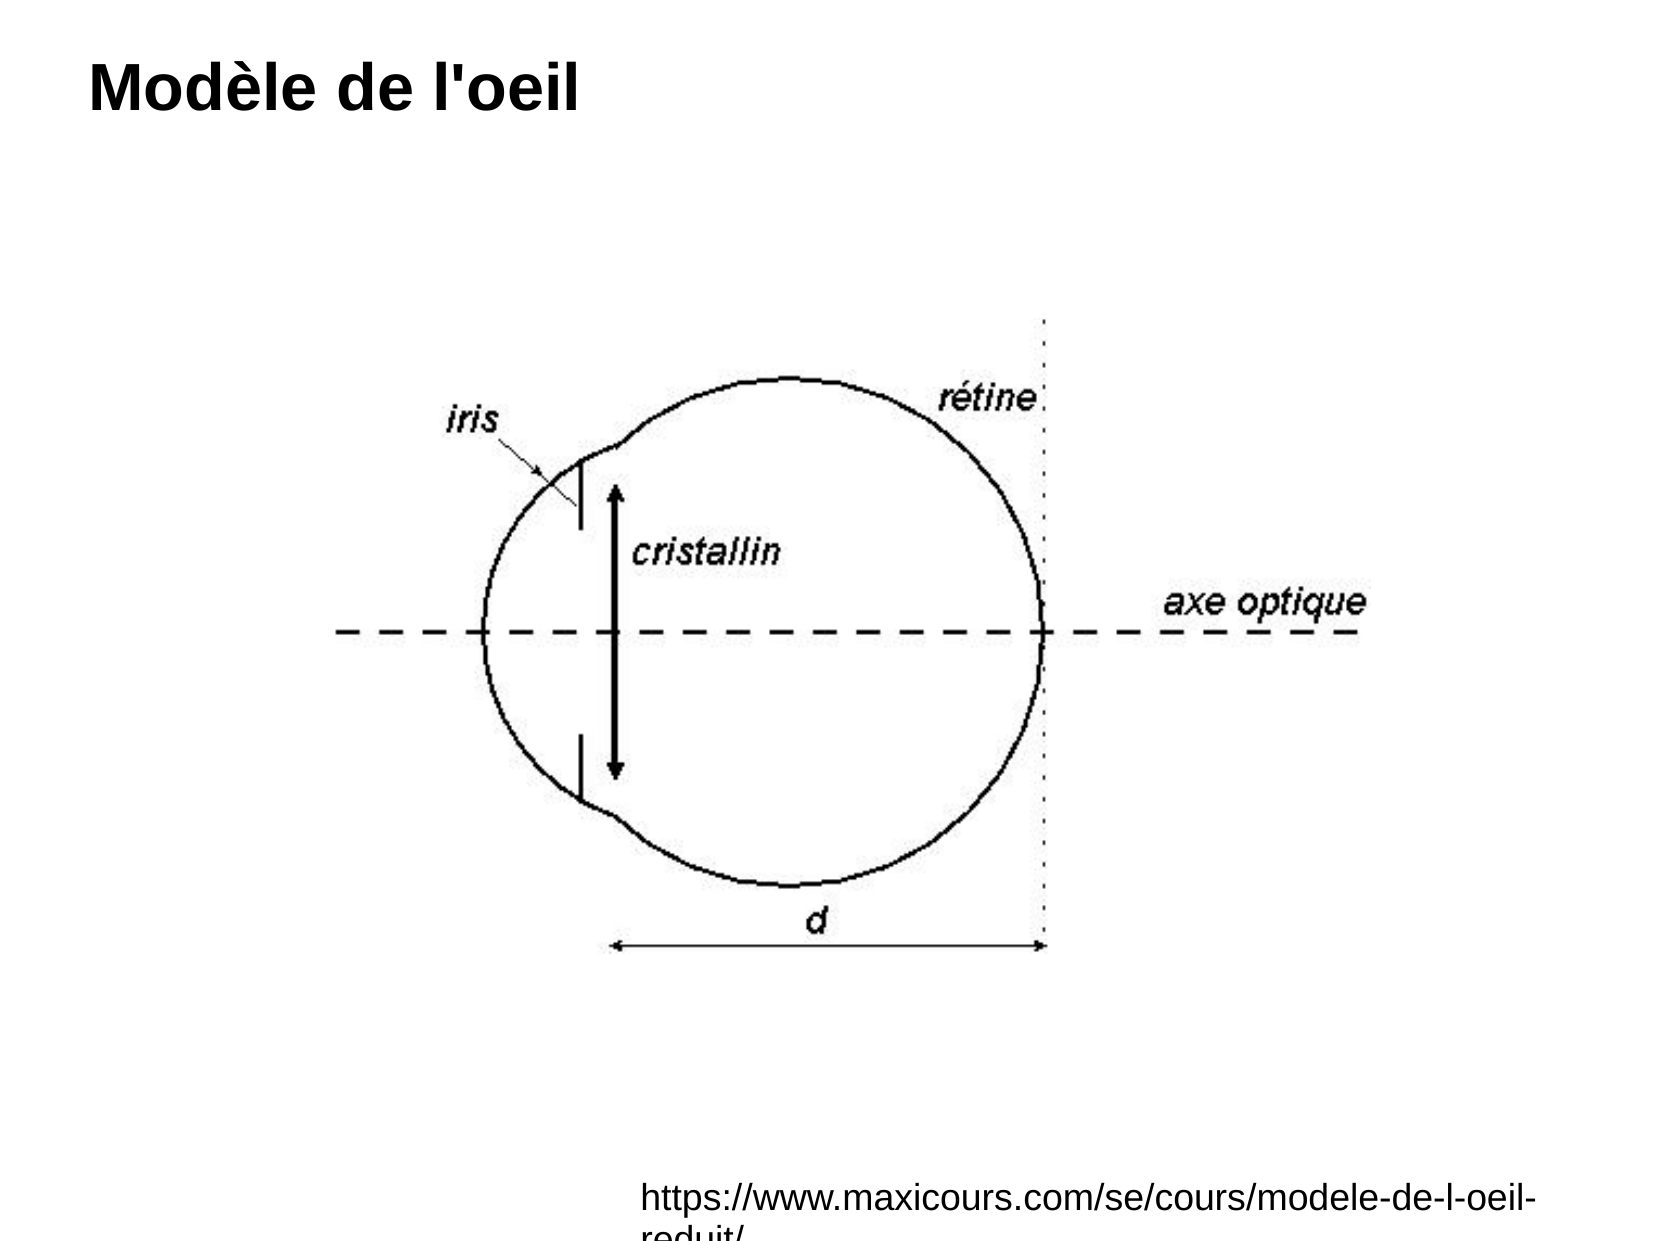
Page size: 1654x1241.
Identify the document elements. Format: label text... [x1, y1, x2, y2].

picture [267, 318, 1371, 954]
text_box https://www.maxicours.com/se/cours/modele-de-l-oeil-reduit/ [625, 1169, 1654, 1227]
text_box Modèle de l'oeil [0, 0, 1607, 207]
